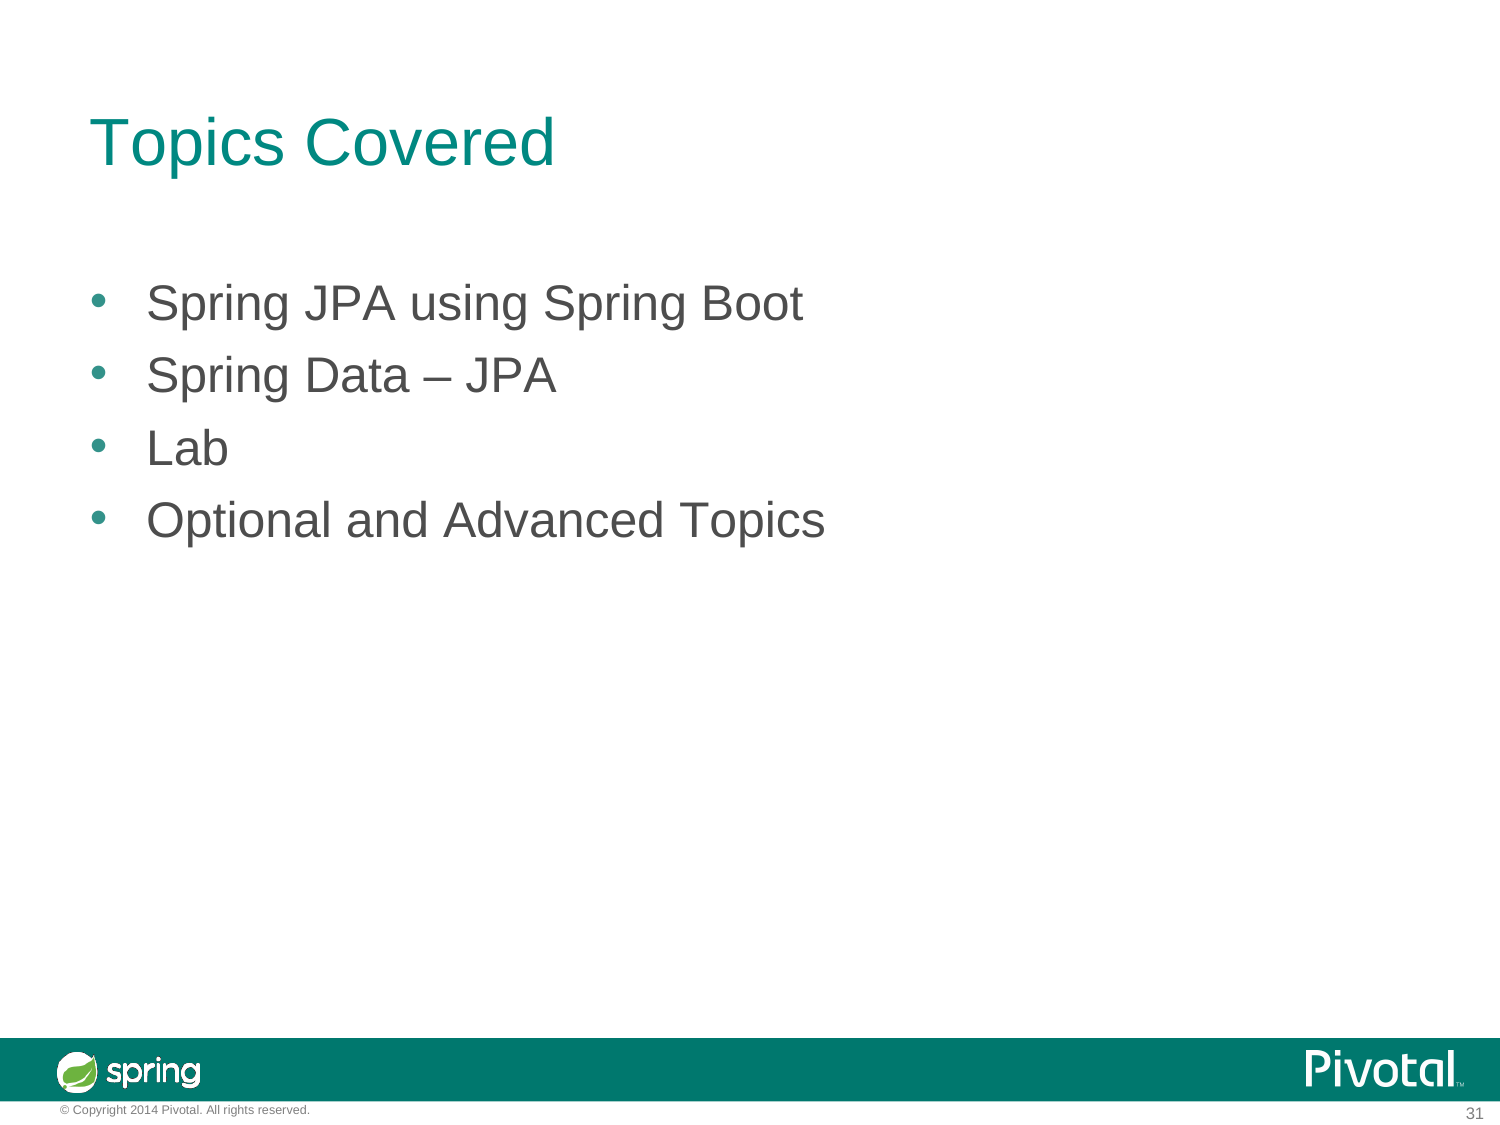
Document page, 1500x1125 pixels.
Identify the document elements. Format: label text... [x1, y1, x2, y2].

picture [32, 1041, 210, 1103]
title Topics Covered [75, 45, 1426, 233]
picture [1306, 1050, 1464, 1087]
list Spring JPA using Spring Boot Spring Data – JPA Lab Optional and Advanced Topics [75, 262, 1426, 906]
